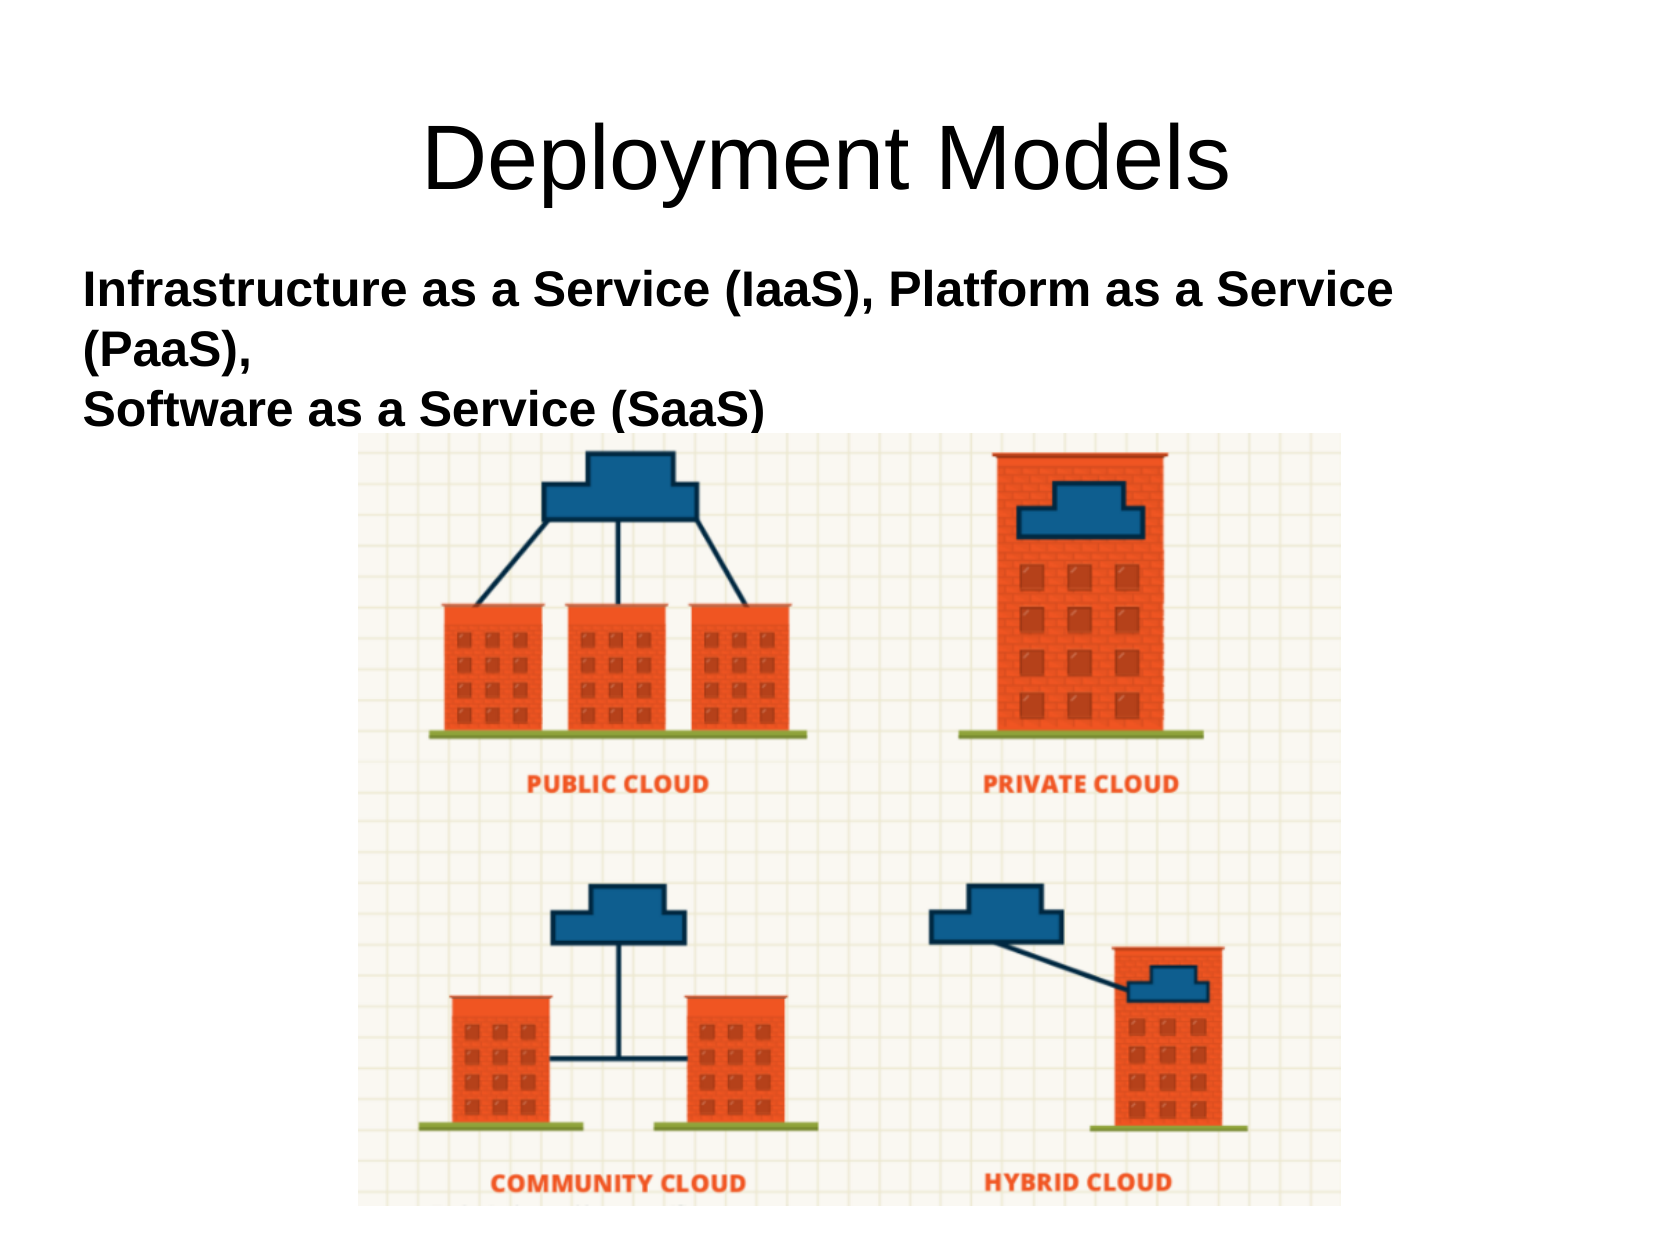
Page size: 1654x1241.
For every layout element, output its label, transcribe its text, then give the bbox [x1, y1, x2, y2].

list Infrastructure as a Service (IaaS), Platform as a Service (PaaS), Software as a Service (SaaS) [82, 256, 1571, 1020]
picture [358, 433, 1341, 1206]
title Deployment Models [82, 49, 1571, 256]
